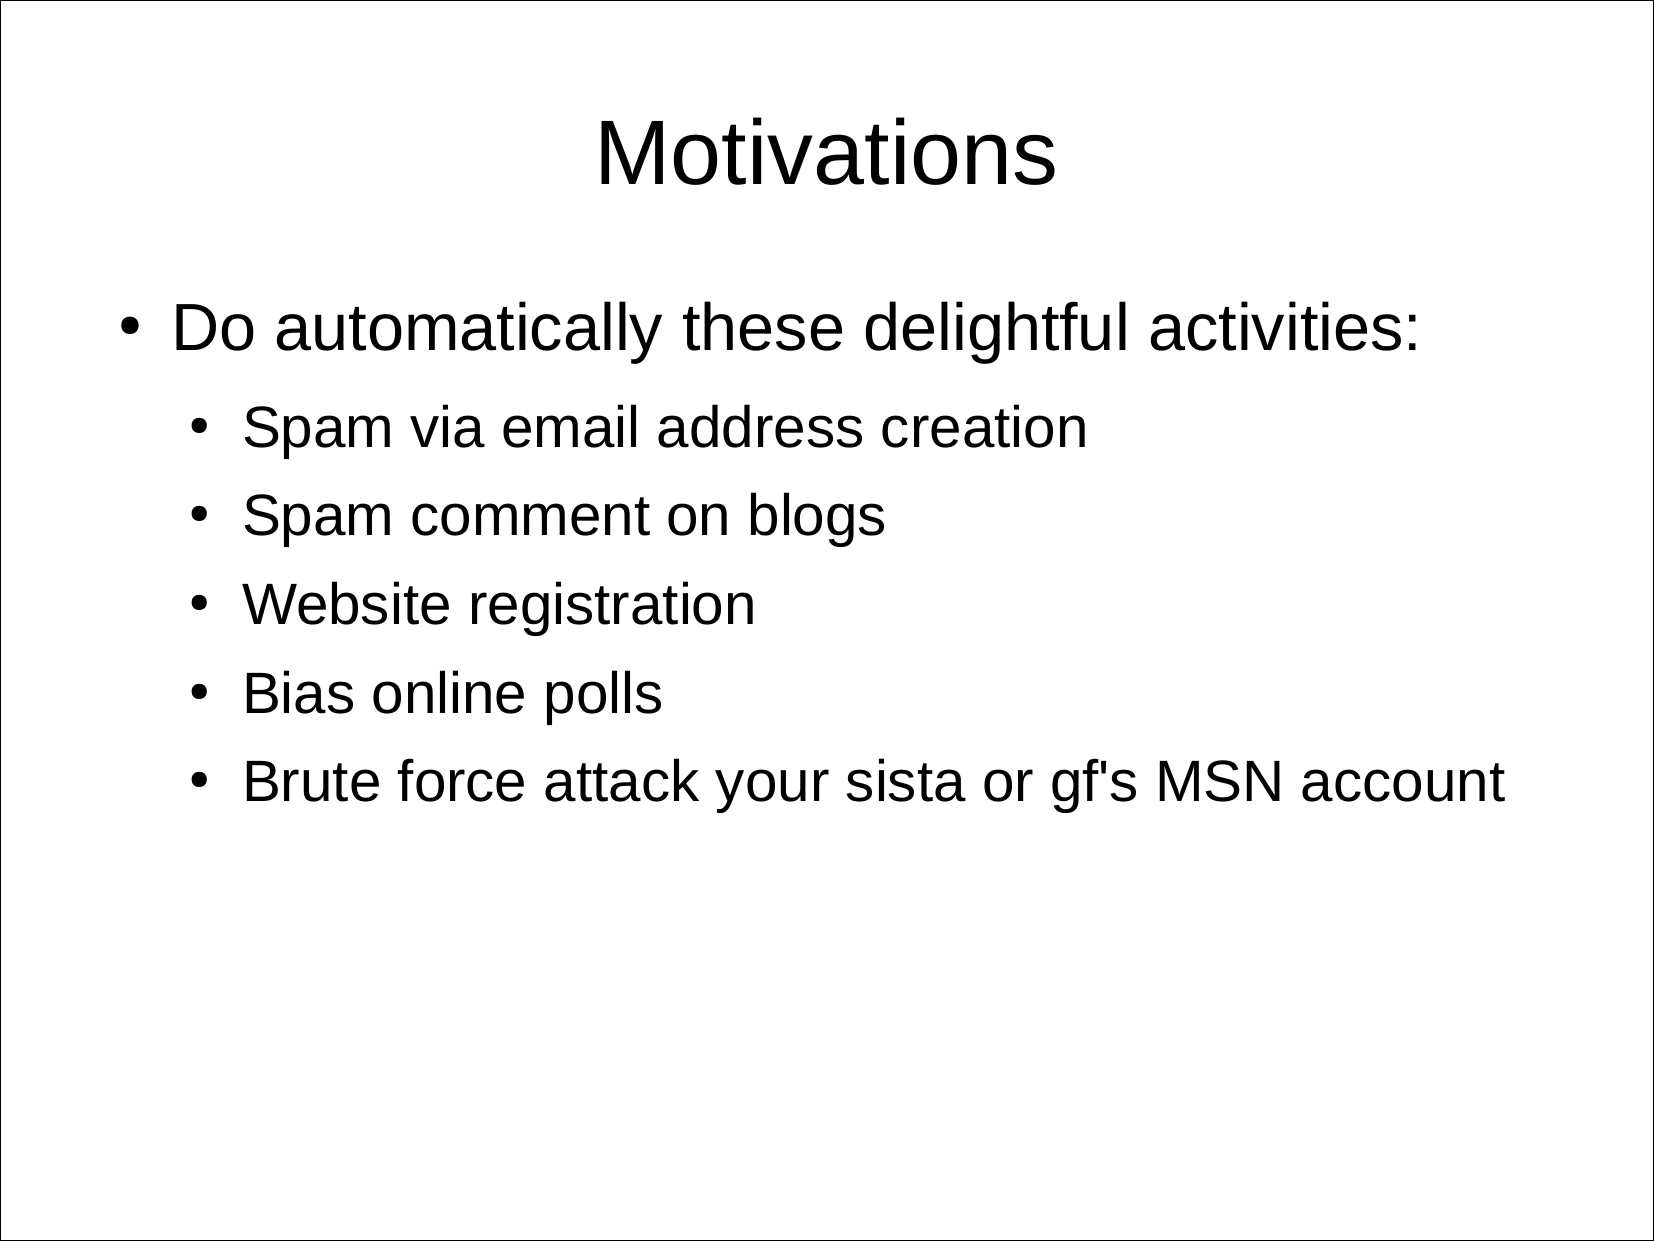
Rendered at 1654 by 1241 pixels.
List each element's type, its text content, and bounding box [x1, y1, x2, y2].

list Do automatically these delightful activities: Spam via email address creation Spam comment on blogs Website registration Bias online polls Brute force attack your sista or gf's MSN account [82, 290, 1571, 1094]
title Motivations [82, 49, 1571, 257]
